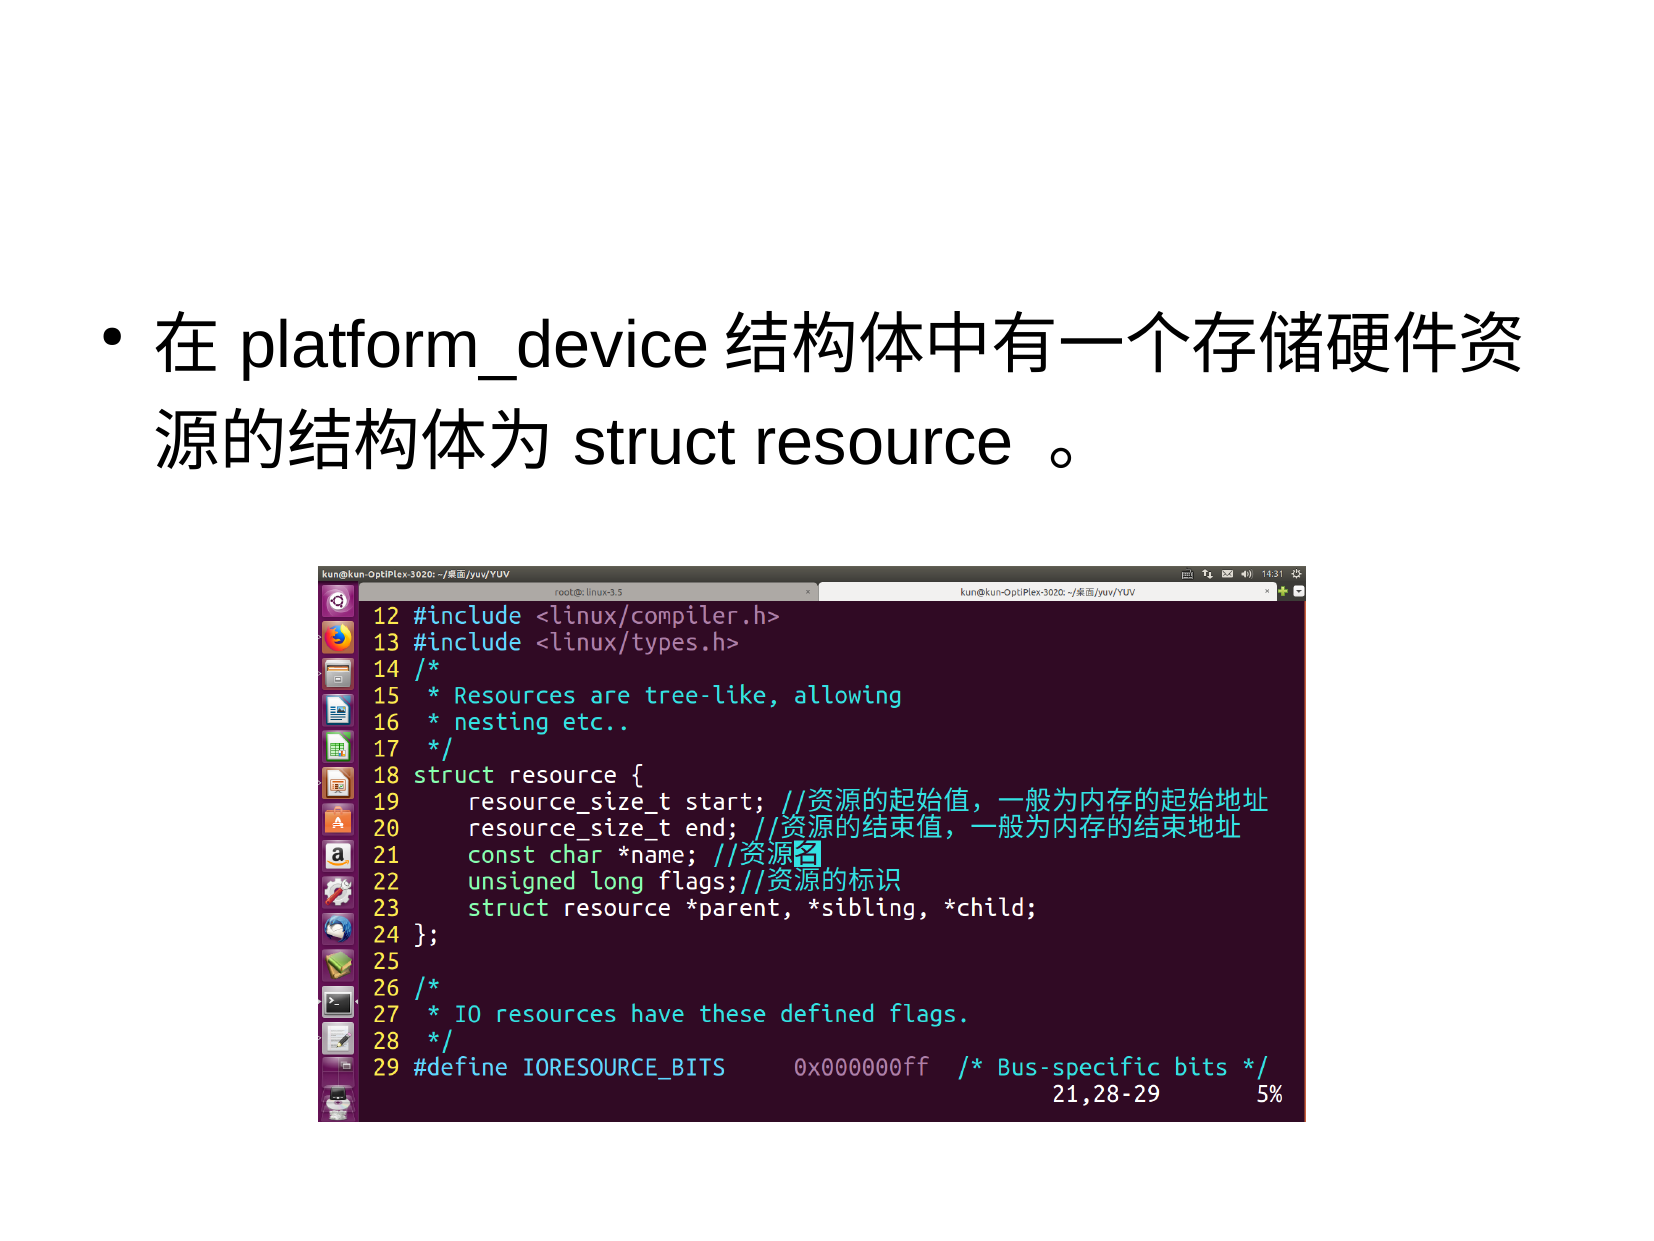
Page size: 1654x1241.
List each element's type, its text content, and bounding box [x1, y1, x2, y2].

picture [318, 566, 1306, 1123]
list 在platform_device结构体中有一个存储硬件资源的结构体为struct resource 。 [82, 290, 1571, 1010]
